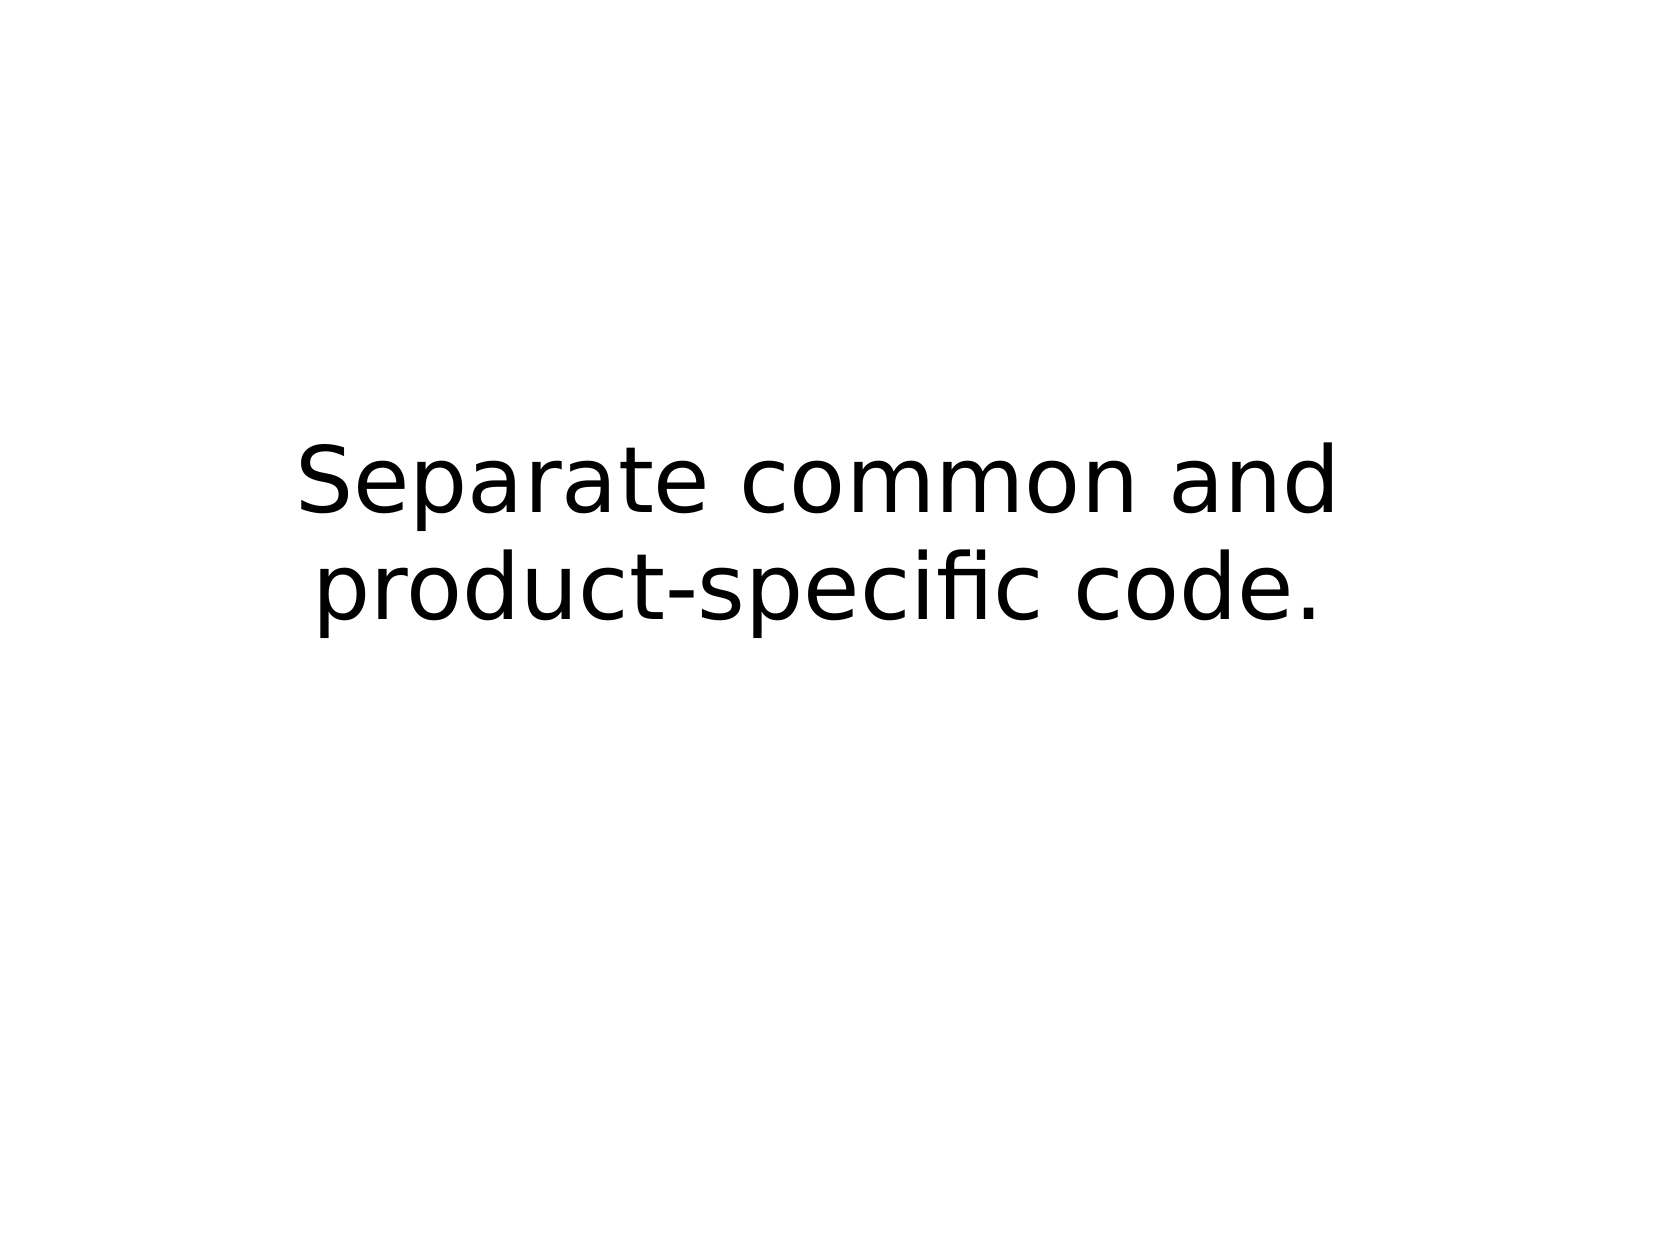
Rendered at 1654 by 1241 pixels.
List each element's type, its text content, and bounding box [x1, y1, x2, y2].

title Separate common and product-specific code. [75, 426, 1563, 641]
